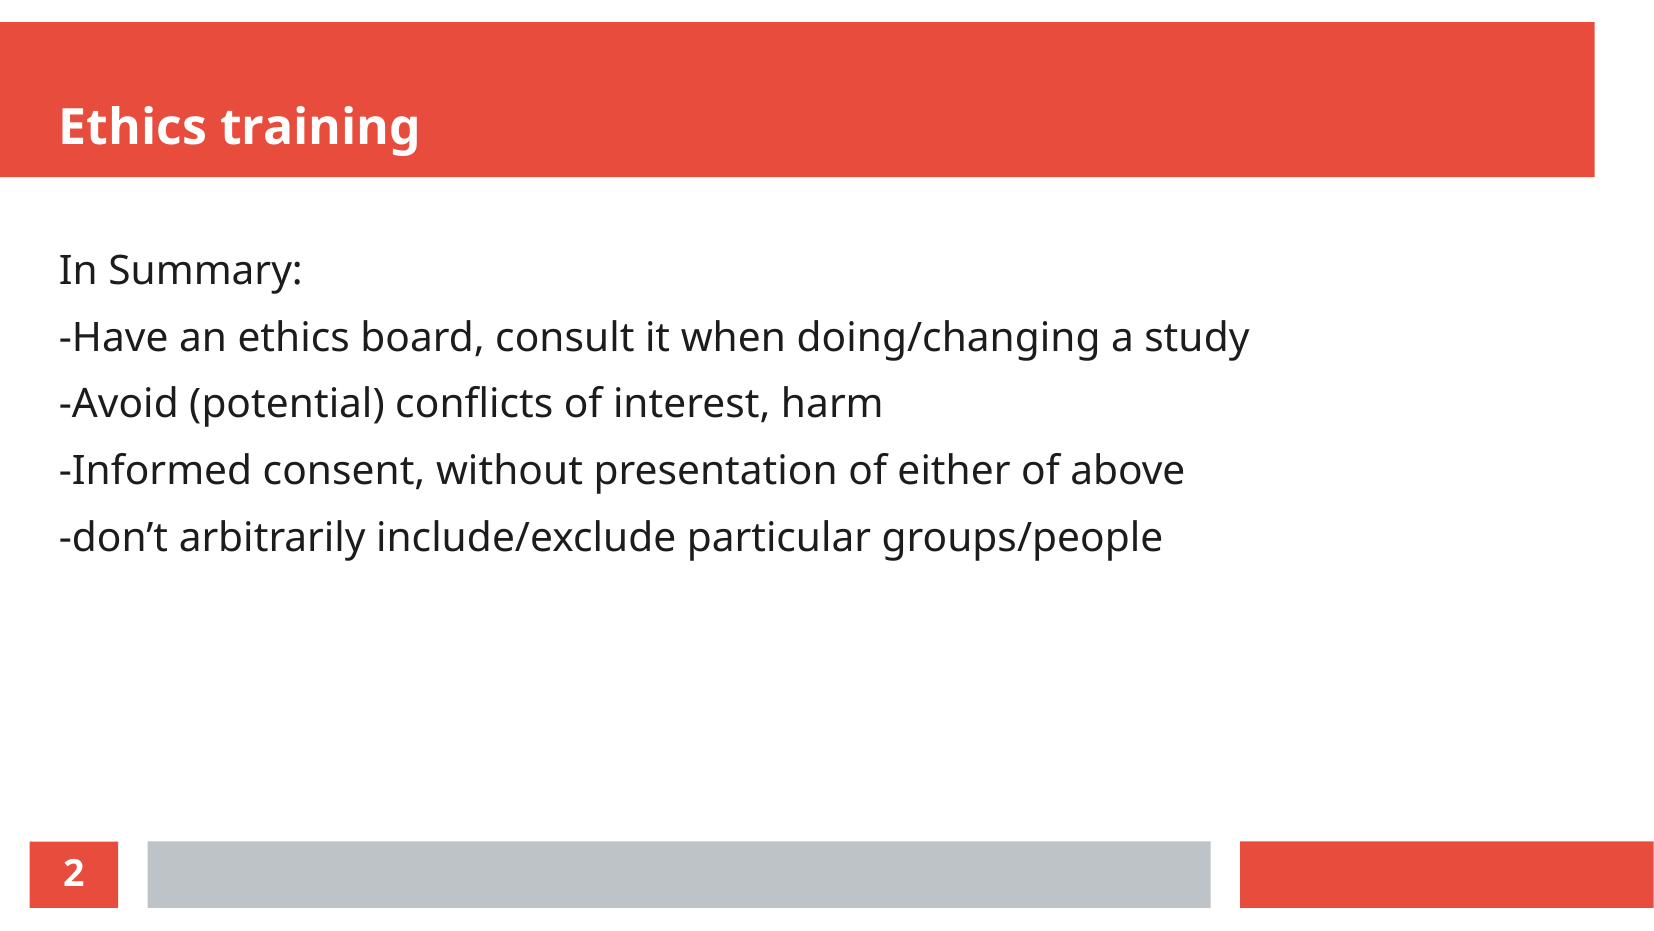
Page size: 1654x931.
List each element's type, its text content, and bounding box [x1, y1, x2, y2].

title Ethics training [59, 44, 1595, 156]
list In Summary: -Have an ethics board, consult it when doing/changing a study -Avoid (potential) conflicts of interest, harm -Informed consent, without presentation of either of above -don’t arbitrarily include/exclude particular groups/people [59, 243, 1565, 820]
text_box [29, 841, 119, 908]
